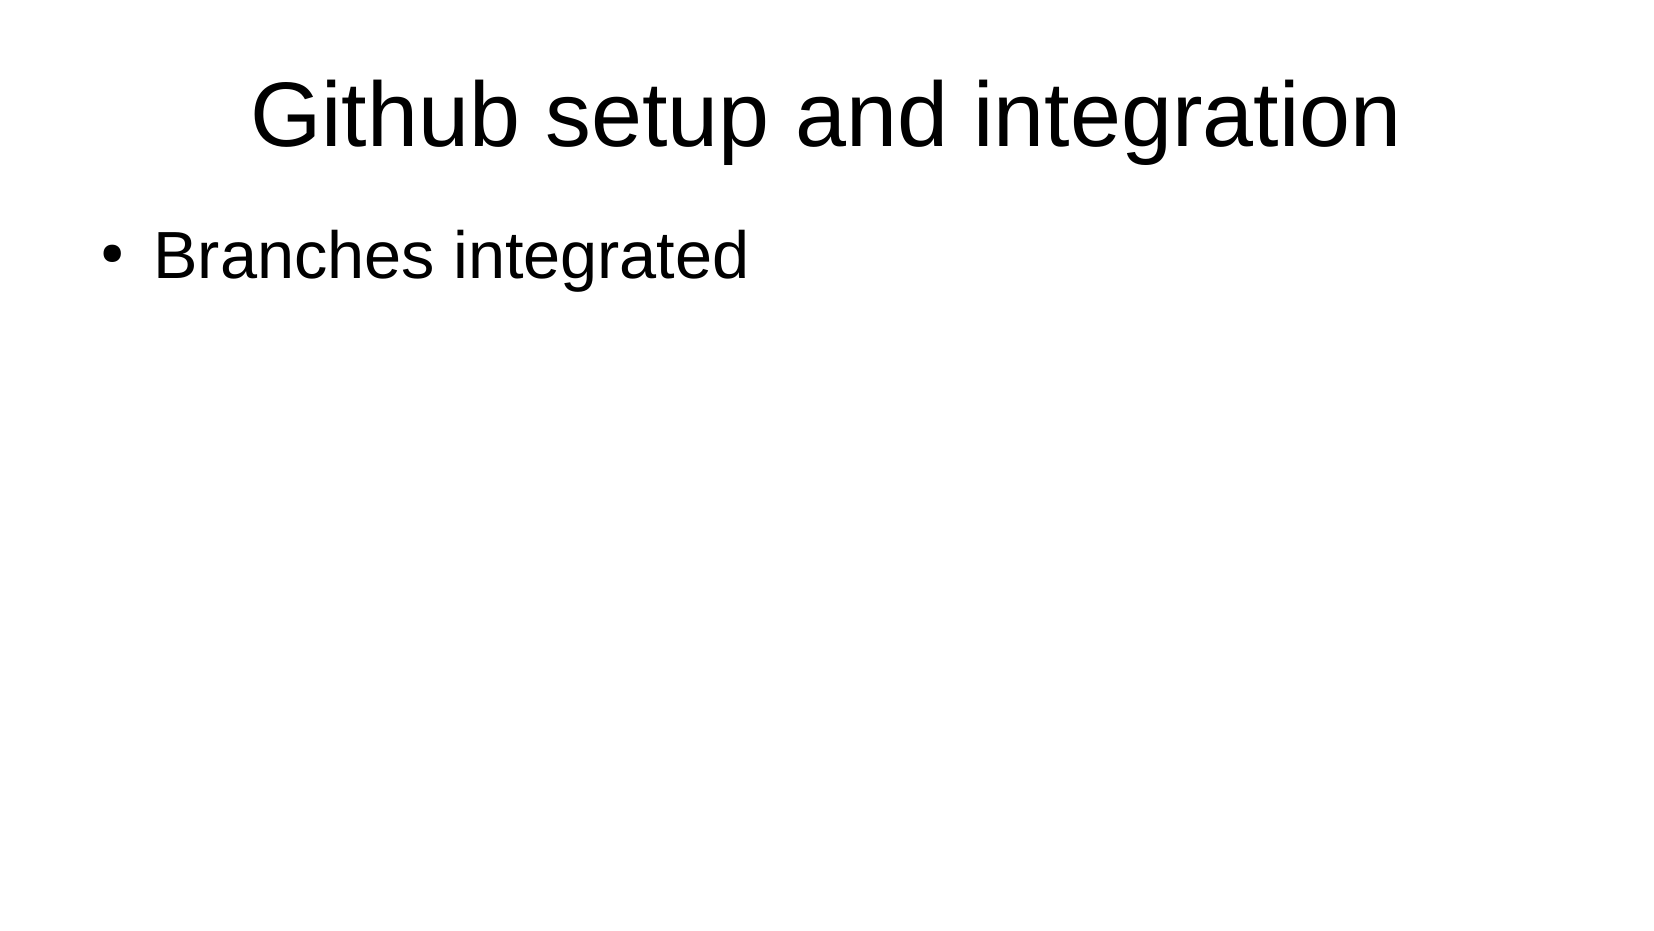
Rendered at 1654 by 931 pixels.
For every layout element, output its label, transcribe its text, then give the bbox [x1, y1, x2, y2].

title Github setup and integration [82, 37, 1571, 193]
list Branches integrated [82, 217, 1571, 758]
